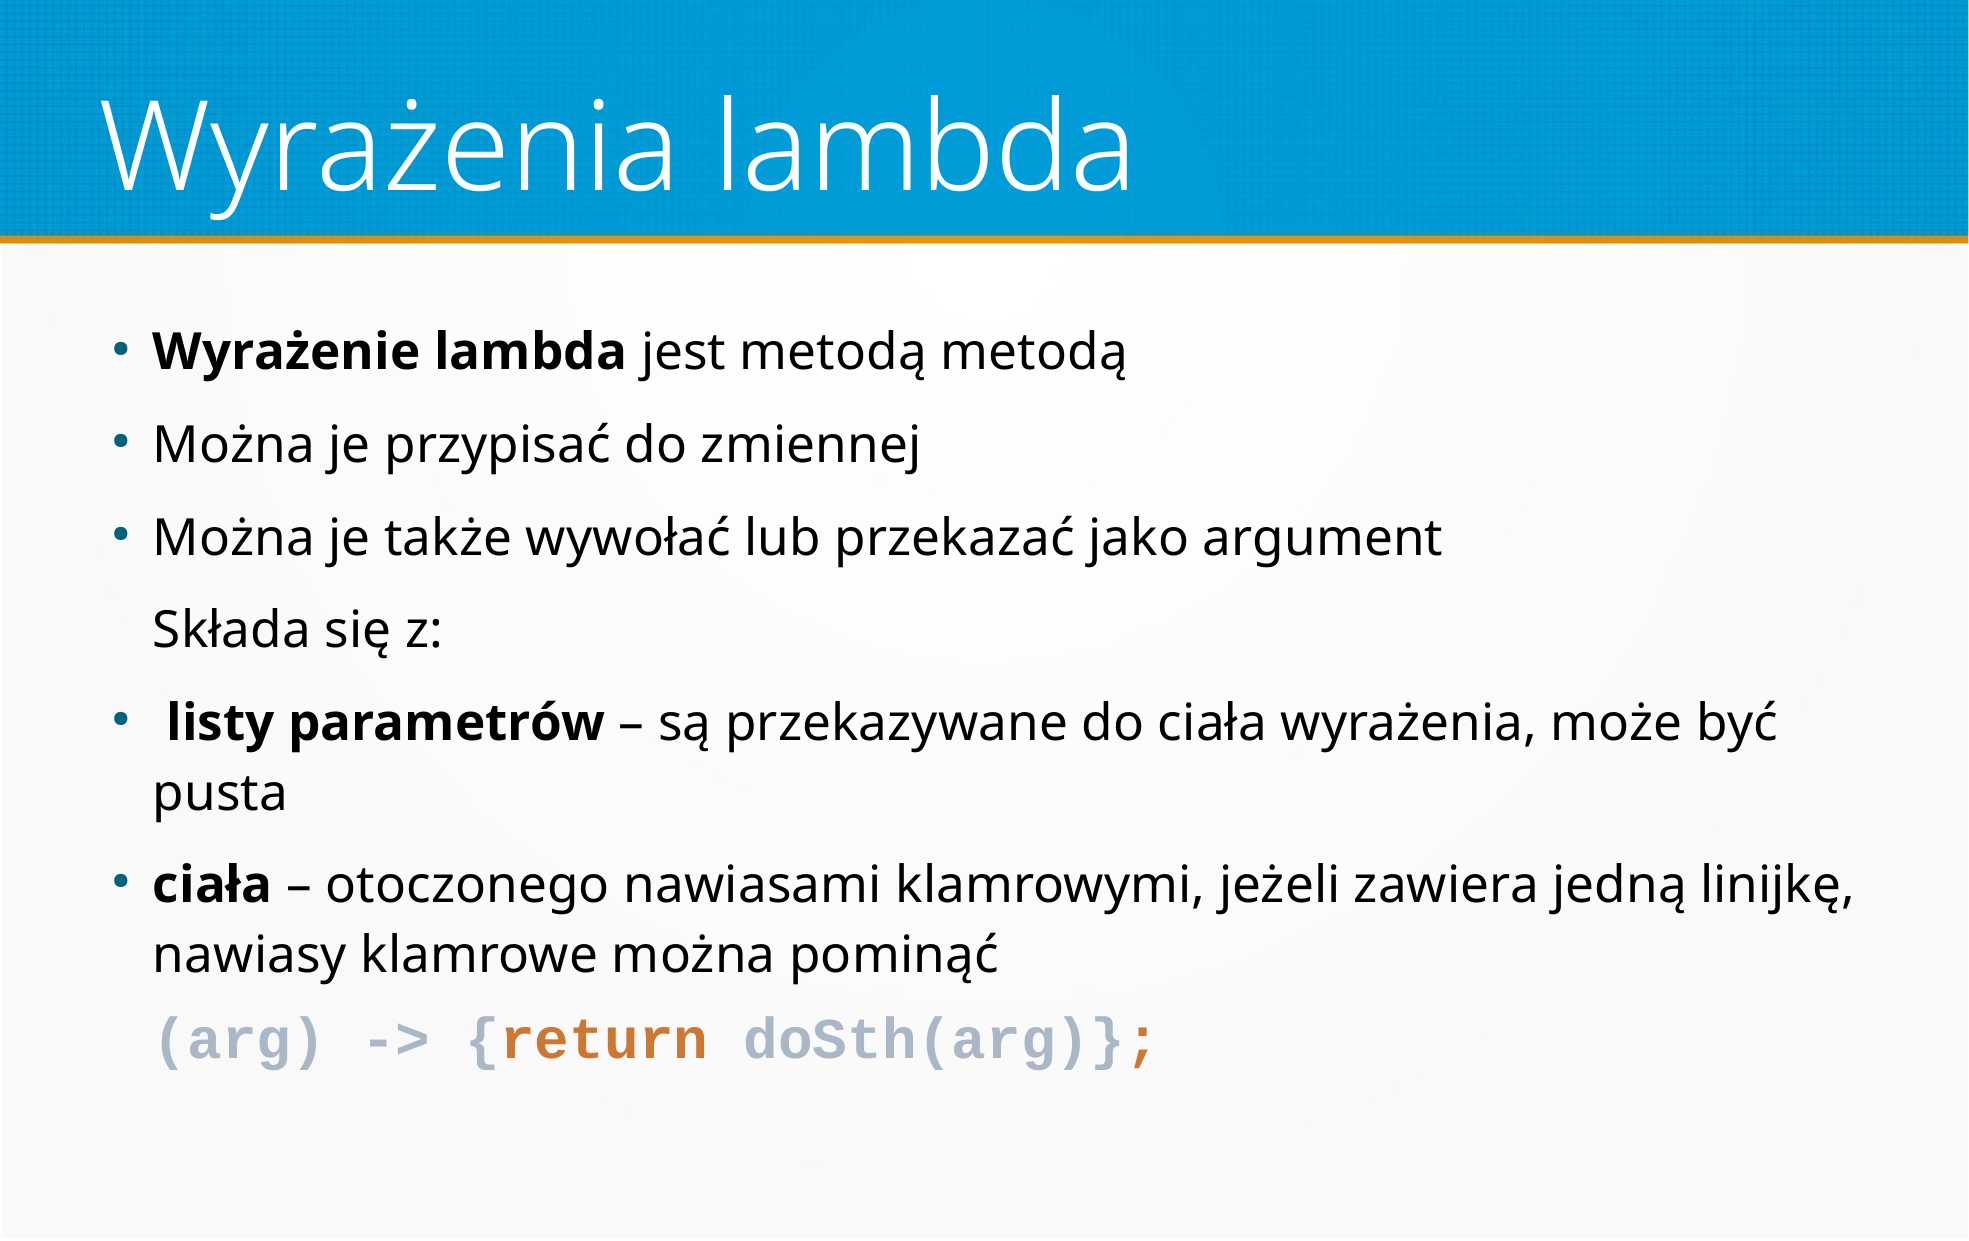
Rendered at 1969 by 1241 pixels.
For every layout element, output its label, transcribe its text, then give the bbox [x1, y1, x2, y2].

title Wyrażenia lambda [98, 19, 1870, 227]
list Wyrażenie lambda jest metodą metodą Można je przypisać do zmiennej Można je także wywołać lub przekazać jako argument Składa się z: listy parametrów – są przekazywane do ciała wyrażenia, może być pusta ciała – otoczonego nawiasami klamrowymi, jeżeli zawiera jedną linijkę, nawiasy klamrowe można pominąć (arg) -> {return doSth(arg)}; [98, 315, 1861, 1081]
picture [0, 233, 1969, 1241]
